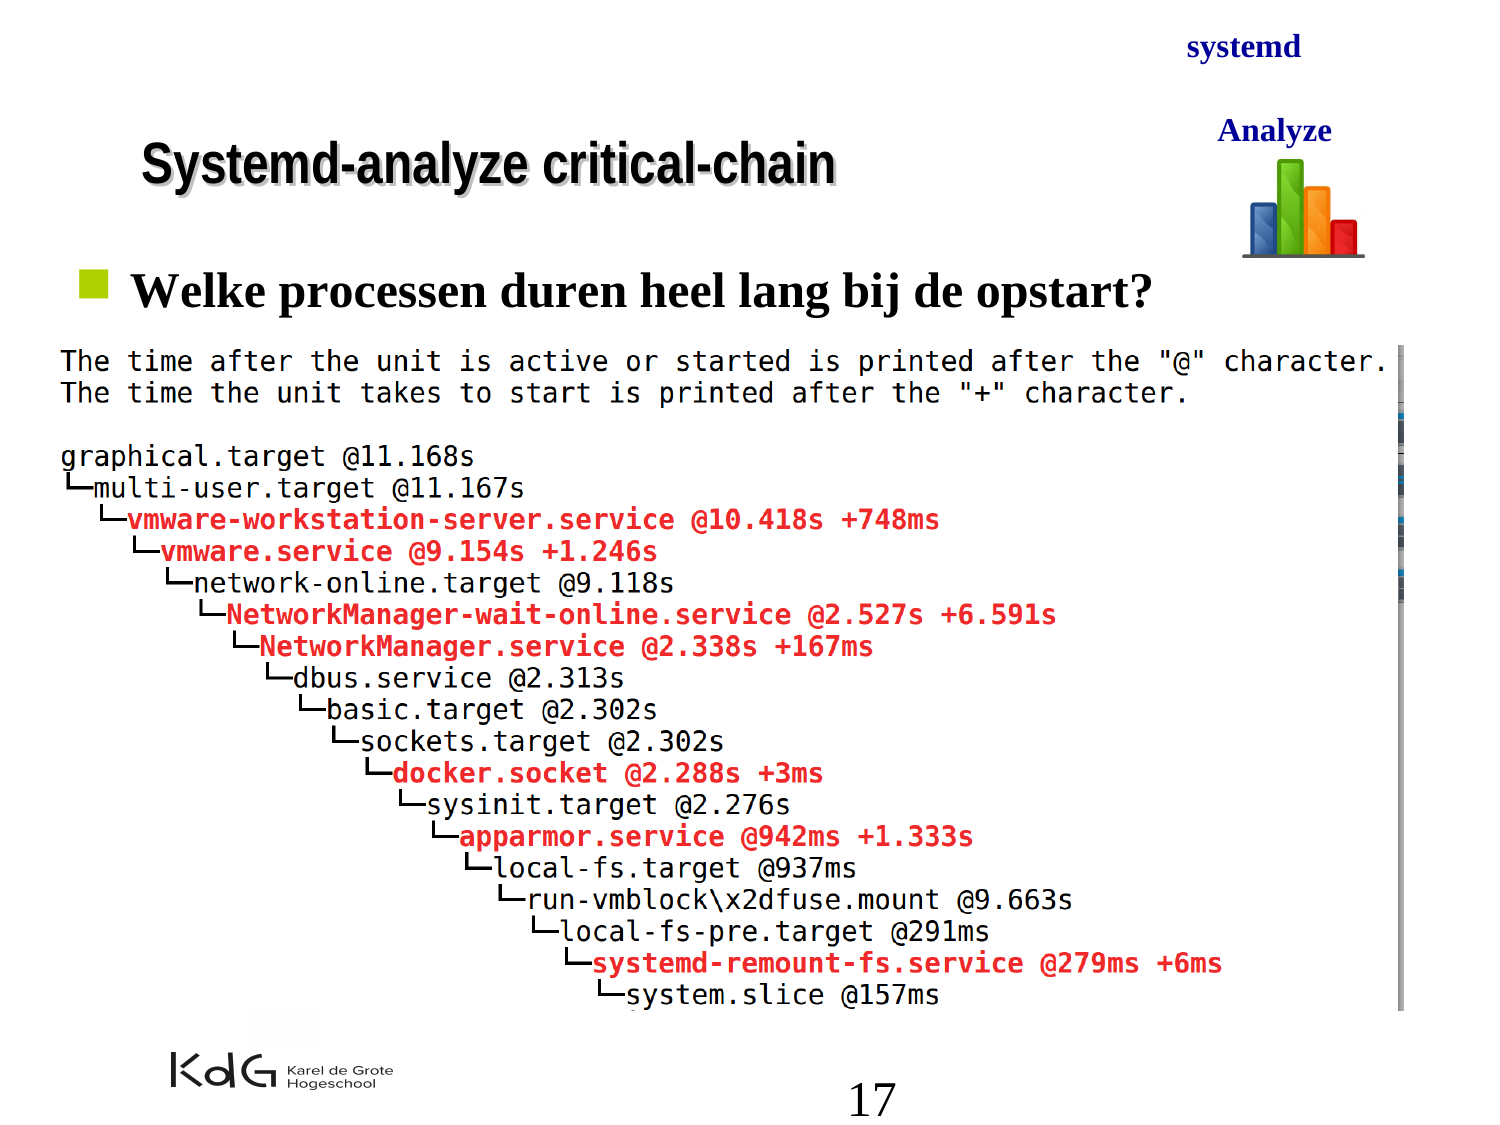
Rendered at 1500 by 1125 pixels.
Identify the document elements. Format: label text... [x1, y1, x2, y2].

picture [171, 1052, 393, 1090]
picture [59, 345, 1404, 1048]
title Systemd-analyze critical-chain [141, 72, 1447, 253]
text_box Analyze [1053, 103, 1381, 157]
picture [1242, 159, 1365, 258]
list Welke processen duren heel lang bij de opstart? [75, 263, 1425, 1006]
